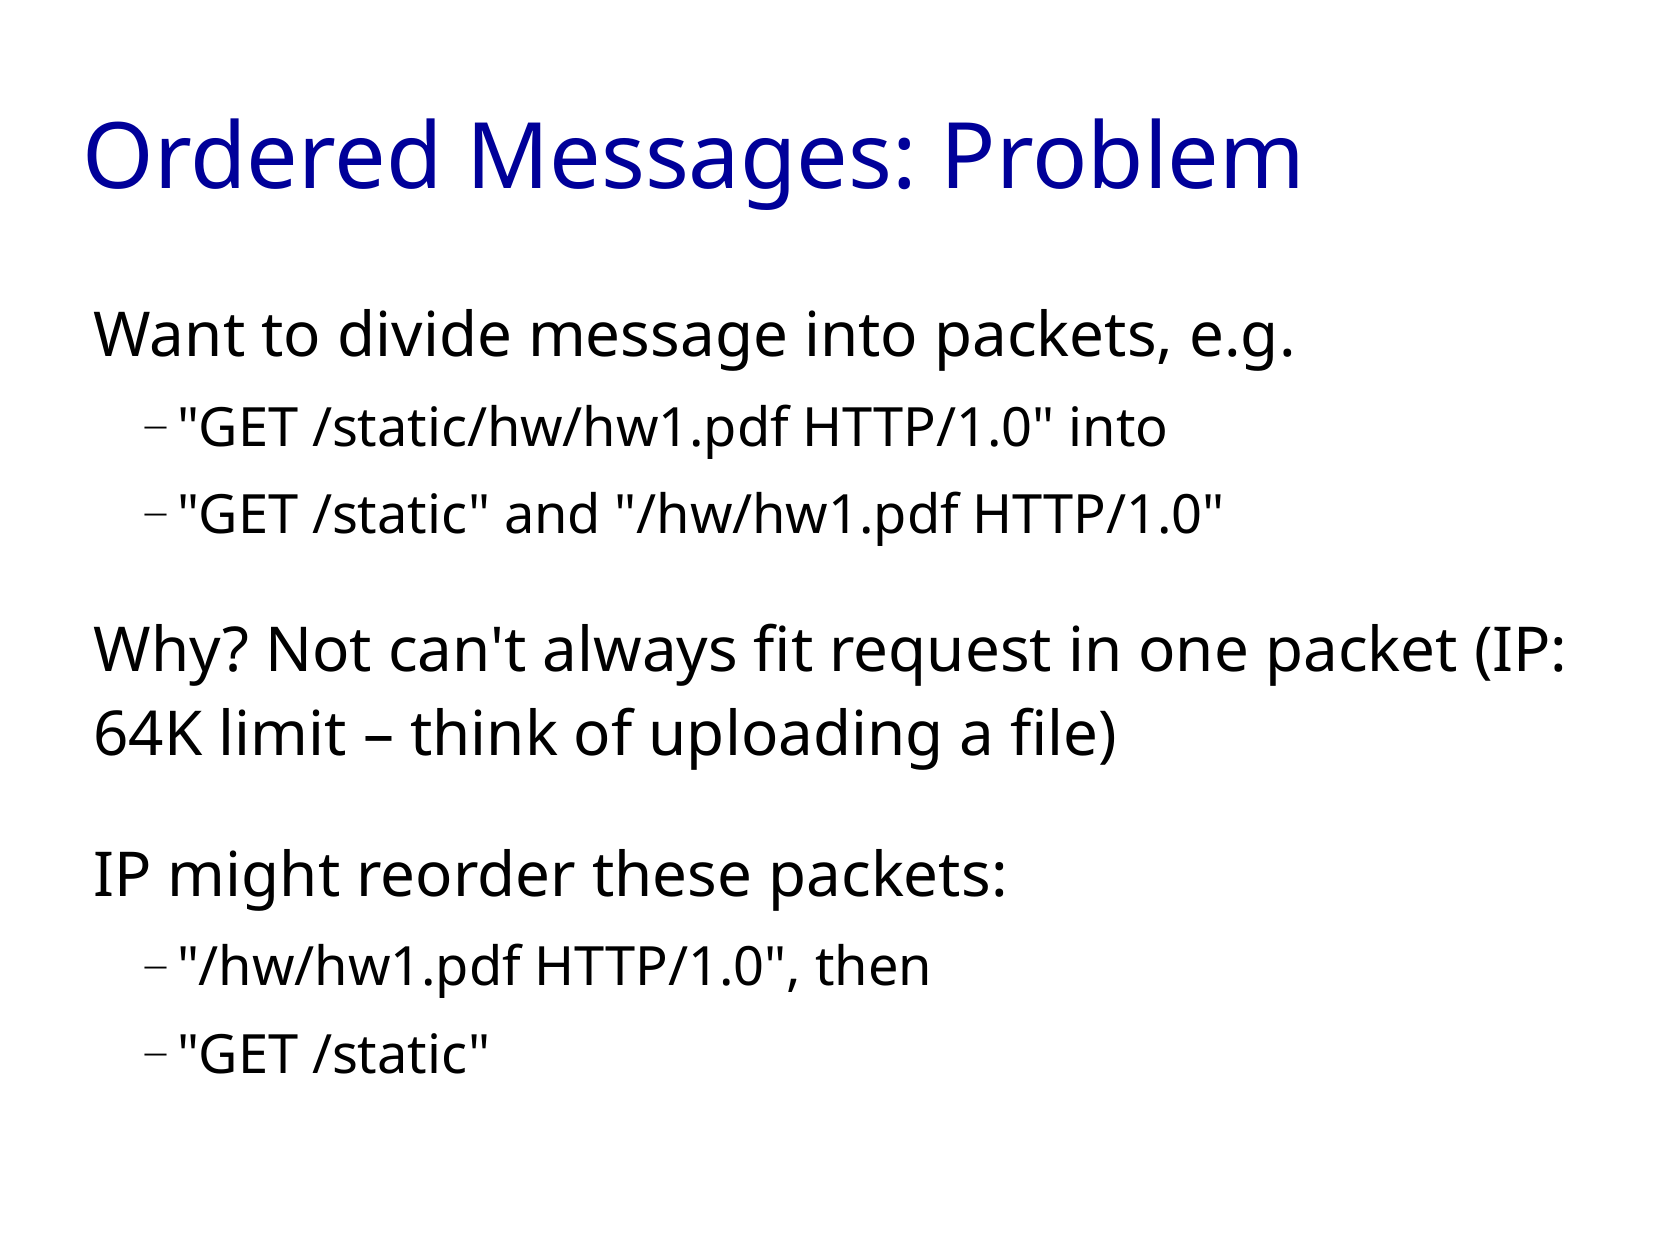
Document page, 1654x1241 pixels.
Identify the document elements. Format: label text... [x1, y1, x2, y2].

list Want to divide message into packets, e.g. "GET /static/hw/hw1.pdf HTTP/1.0" into "GET /static" and "/hw/hw1.pdf HTTP/1.0" Why? Not can't always fit request in one packet (IP: 64K limit – think of uploading a file) IP might reorder these packets: "/hw/hw1.pdf HTTP/1.0", then "GET /static" [60, 290, 1571, 1096]
title Ordered Messages: Problem [82, 49, 1571, 257]
